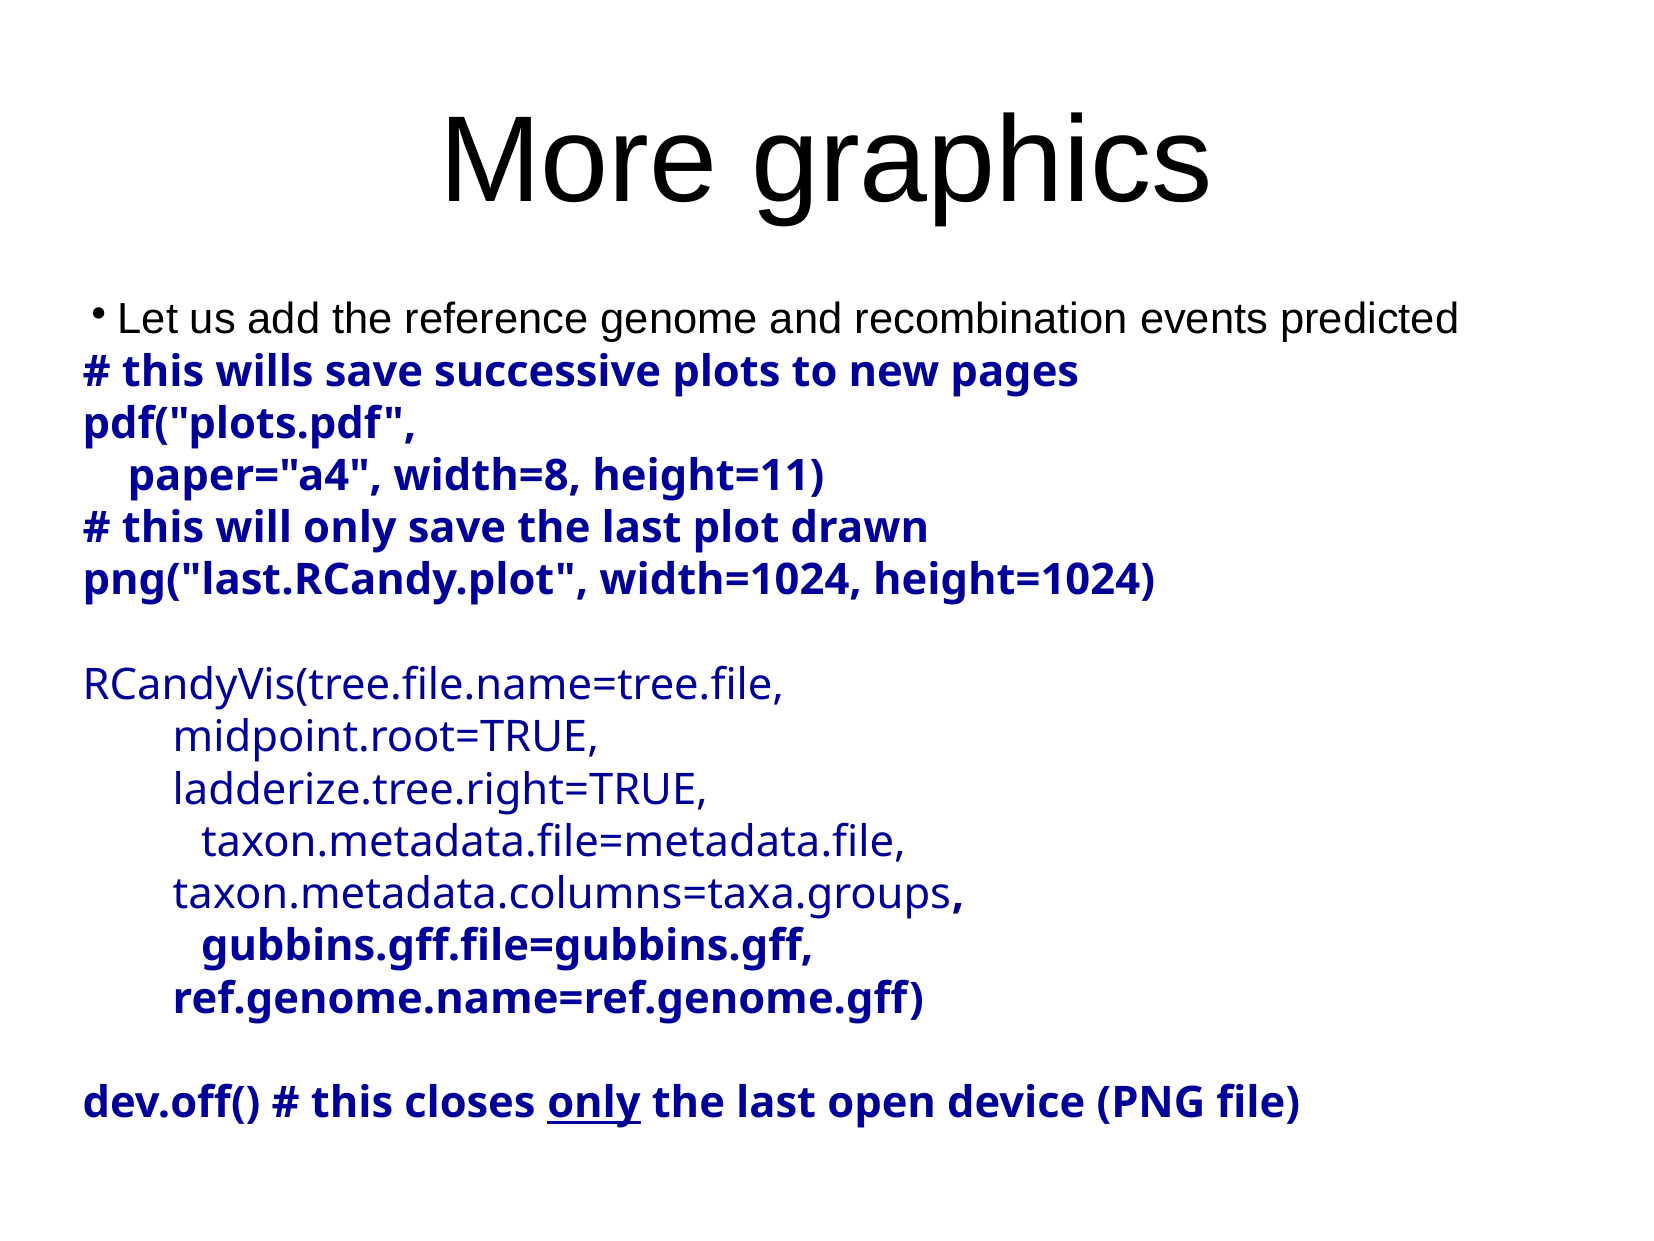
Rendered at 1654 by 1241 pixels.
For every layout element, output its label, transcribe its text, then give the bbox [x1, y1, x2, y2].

text_box More graphics [82, 49, 1571, 257]
text_box Let us add the reference genome and recombination events predicted # this wills save successive plots to new pages pdf("plots.pdf", paper="a4", width=8, height=11) # this will only save the last plot drawn png("last.RCandy.plot", width=1024, height=1024) RCandyVis(tree.file.name=tree.file, midpoint.root=TRUE, ladderize.tree.right=TRUE, taxon.metadata.file=metadata.file, taxon.metadata.columns=taxa.groups, gubbins.gff.file=gubbins.gff, ref.genome.name=ref.genome.gff) dev.off() # this closes only the last open device (PNG file) [82, 290, 1571, 1140]
